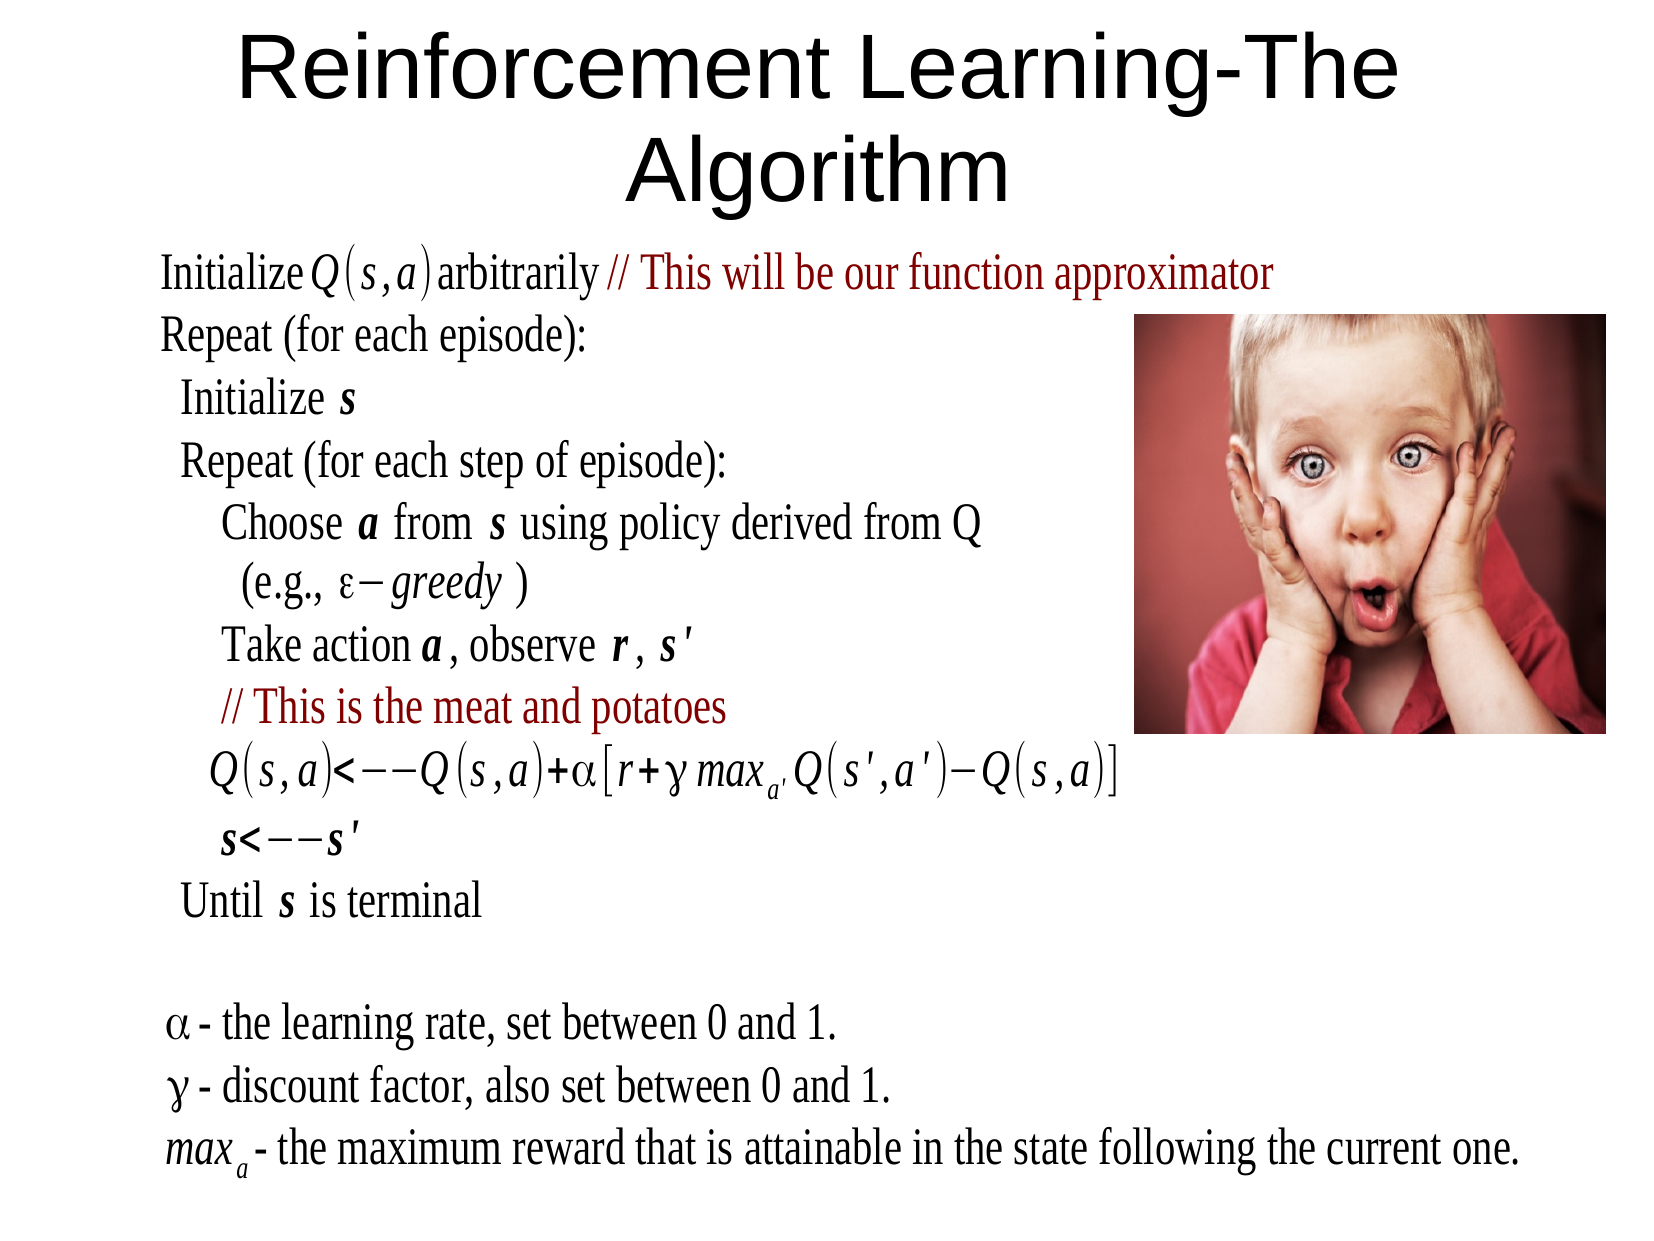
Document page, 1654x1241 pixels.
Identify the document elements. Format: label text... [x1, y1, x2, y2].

title Reinforcement Learning-The Algorithm [75, 15, 1564, 223]
picture [1134, 314, 1606, 734]
chart [150, 240, 1529, 1184]
